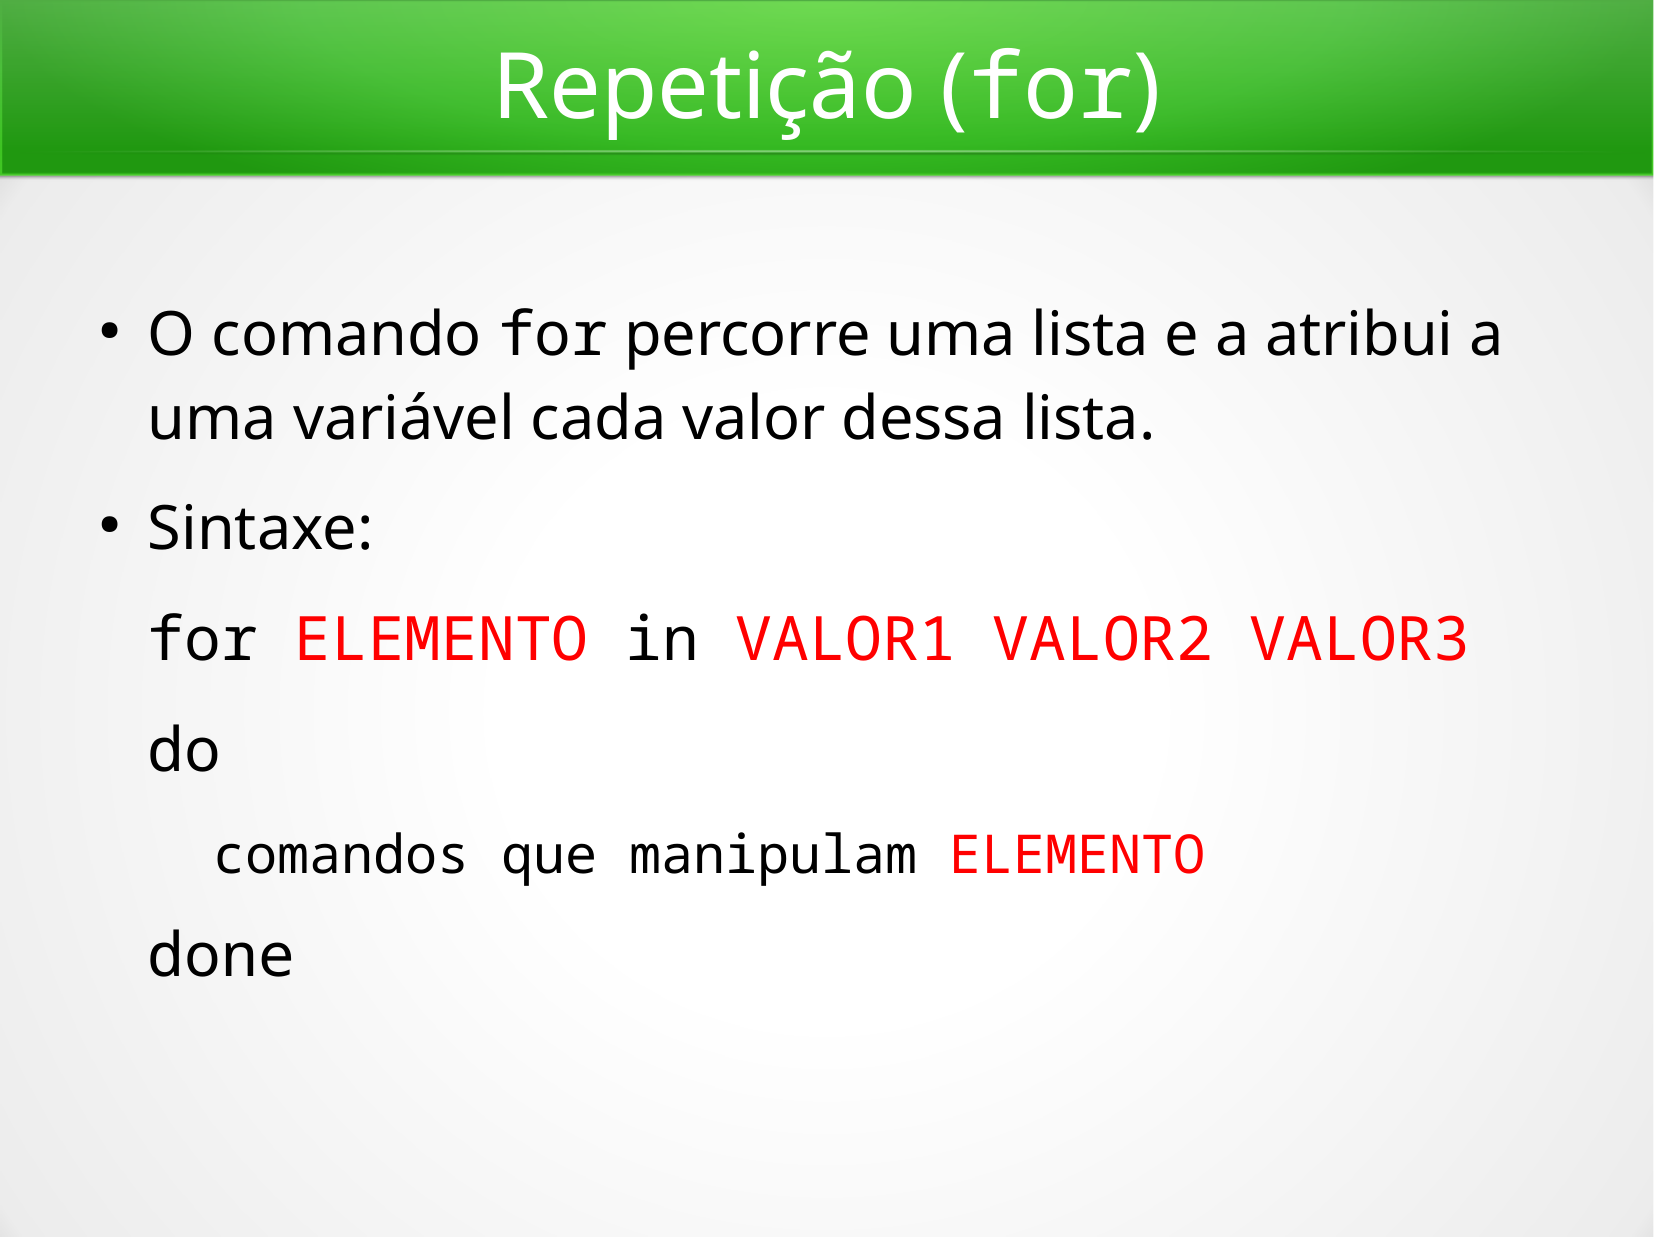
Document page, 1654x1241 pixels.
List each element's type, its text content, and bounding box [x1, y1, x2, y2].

list O comando for percorre uma lista e a atribui a uma variável cada valor dessa lista. Sintaxe: for ELEMENTO in VALOR1 VALOR2 VALOR3 do comandos que manipulam ELEMENTO done [82, 290, 1571, 1010]
title Repetição (for) [82, 11, 1571, 154]
picture [0, 0, 1654, 1237]
